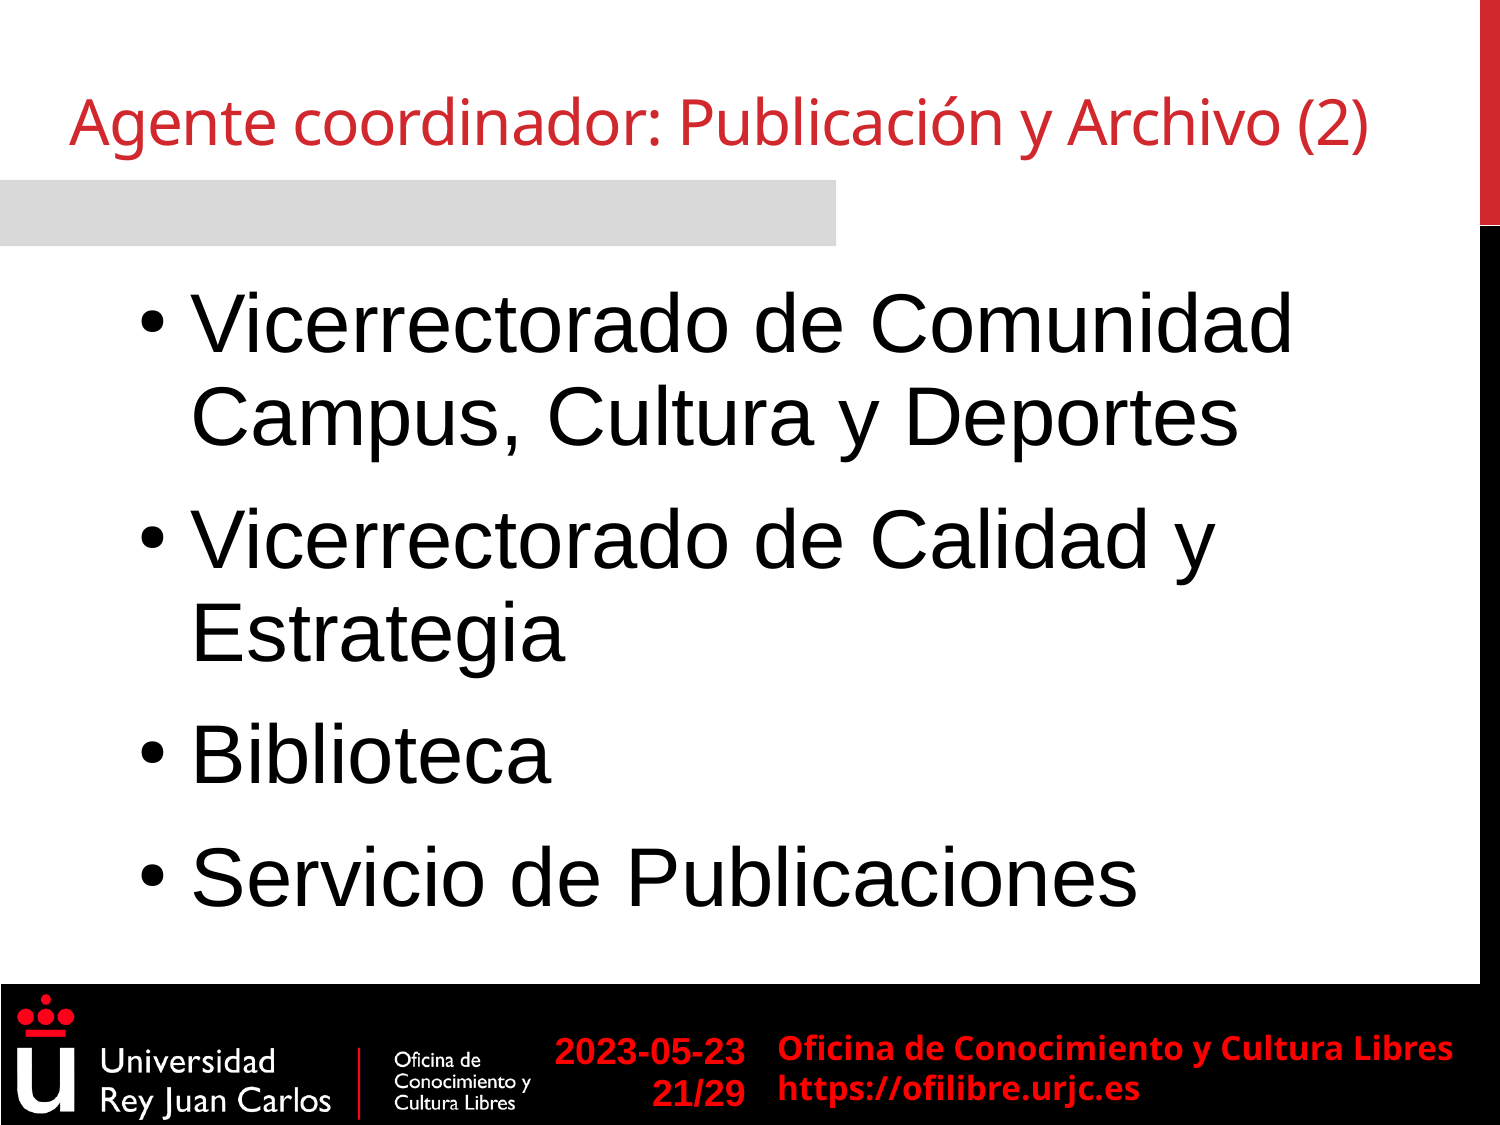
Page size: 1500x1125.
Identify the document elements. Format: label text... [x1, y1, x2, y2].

picture [17, 994, 531, 1120]
text_box Agente coordinador: Publicación y Archivo (2) [0, 0, 1456, 172]
list Vicerrectorado de Comunidad Campus, Cultura y Deportes Vicerrectorado de Calidad y Estrategia Biblioteca Servicio de Publicaciones [105, 270, 1351, 961]
